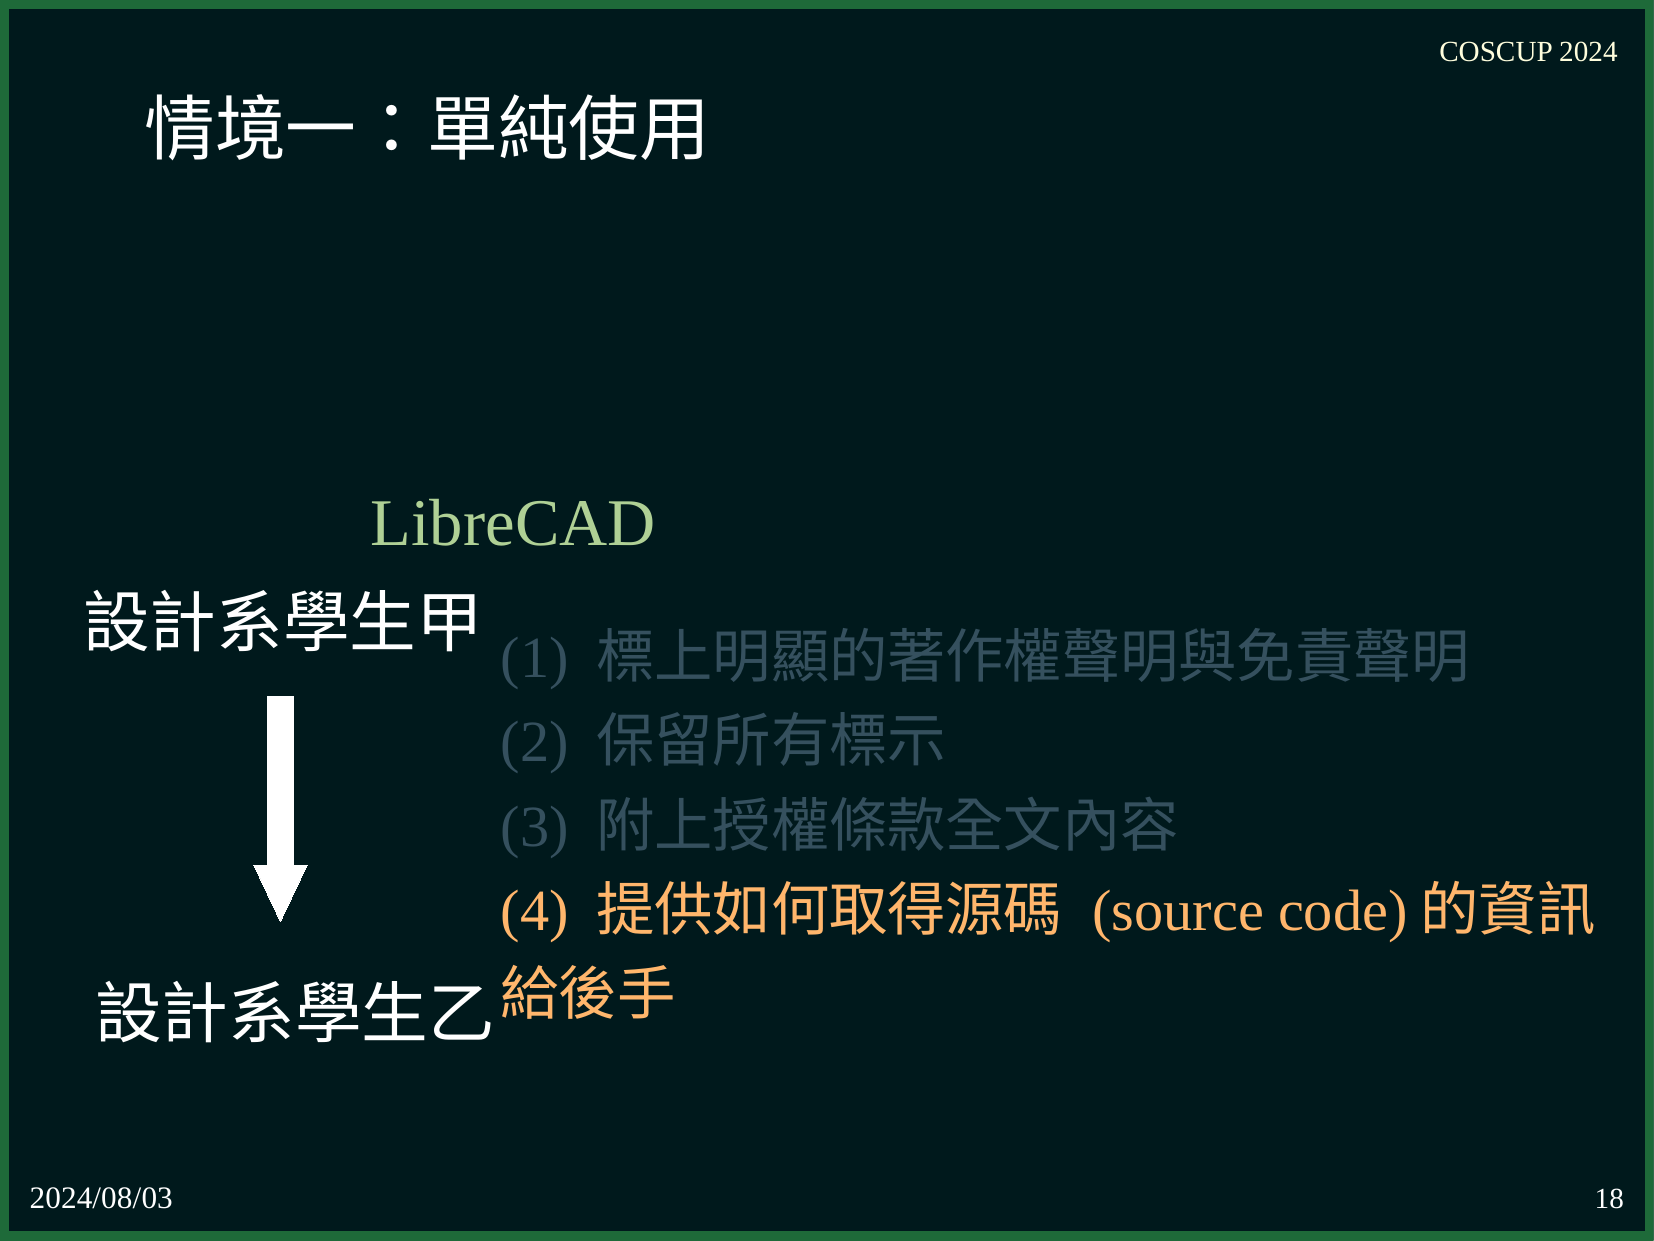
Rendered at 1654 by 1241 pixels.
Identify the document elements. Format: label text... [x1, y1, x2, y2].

text_box 情境一：單純使用 [129, 64, 1424, 184]
title (1) 標上明顯的著作權聲明與免責聲明 (2) 保留所有標示 (3) 附上授權條款全文內容 (4) 提供如何取得源碼 (source code)的資訊 給後手 [500, 596, 1630, 1045]
text_box 設計系學生乙 [70, 952, 520, 1065]
text_box 設計系學生甲 [59, 561, 508, 674]
text_box [253, 696, 308, 922]
text_box LibreCAD [289, 478, 739, 587]
